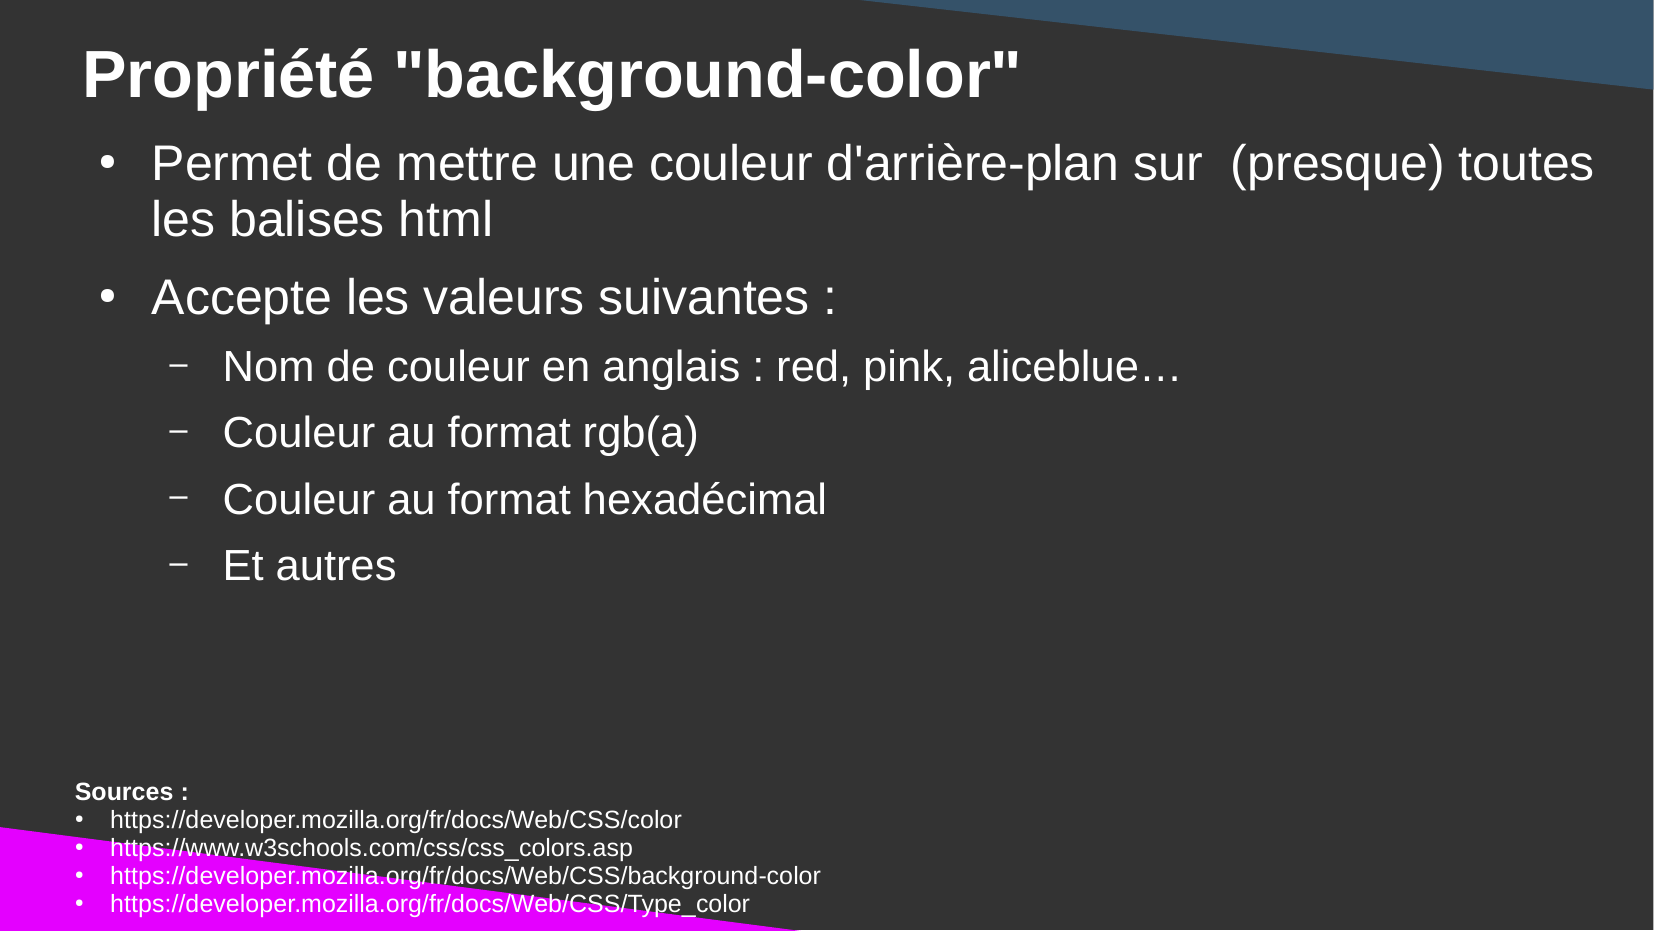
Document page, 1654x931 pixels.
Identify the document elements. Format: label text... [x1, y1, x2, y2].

text_box [859, 0, 1654, 90]
list Permet de mettre une couleur d'arrière-plan sur (presque) toutes les balises html Accepte les valeurs suivantes : Nom de couleur en anglais : red, pink, aliceblue… Couleur au format rgb(a) Couleur au format hexadécimal Et autres [80, 135, 1605, 665]
title Propriété "background-color" [82, 37, 1571, 122]
text_box Sources : https://developer.mozilla.org/fr/docs/Web/CSS/color https://www.w3schools.com/css/css_colors.asp https://developer.mozilla.org/fr/docs/Web/CSS/background-color https://developer.mozilla.org/fr/docs/Web/CSS/Type_color [60, 770, 1546, 926]
text_box [0, 827, 801, 931]
